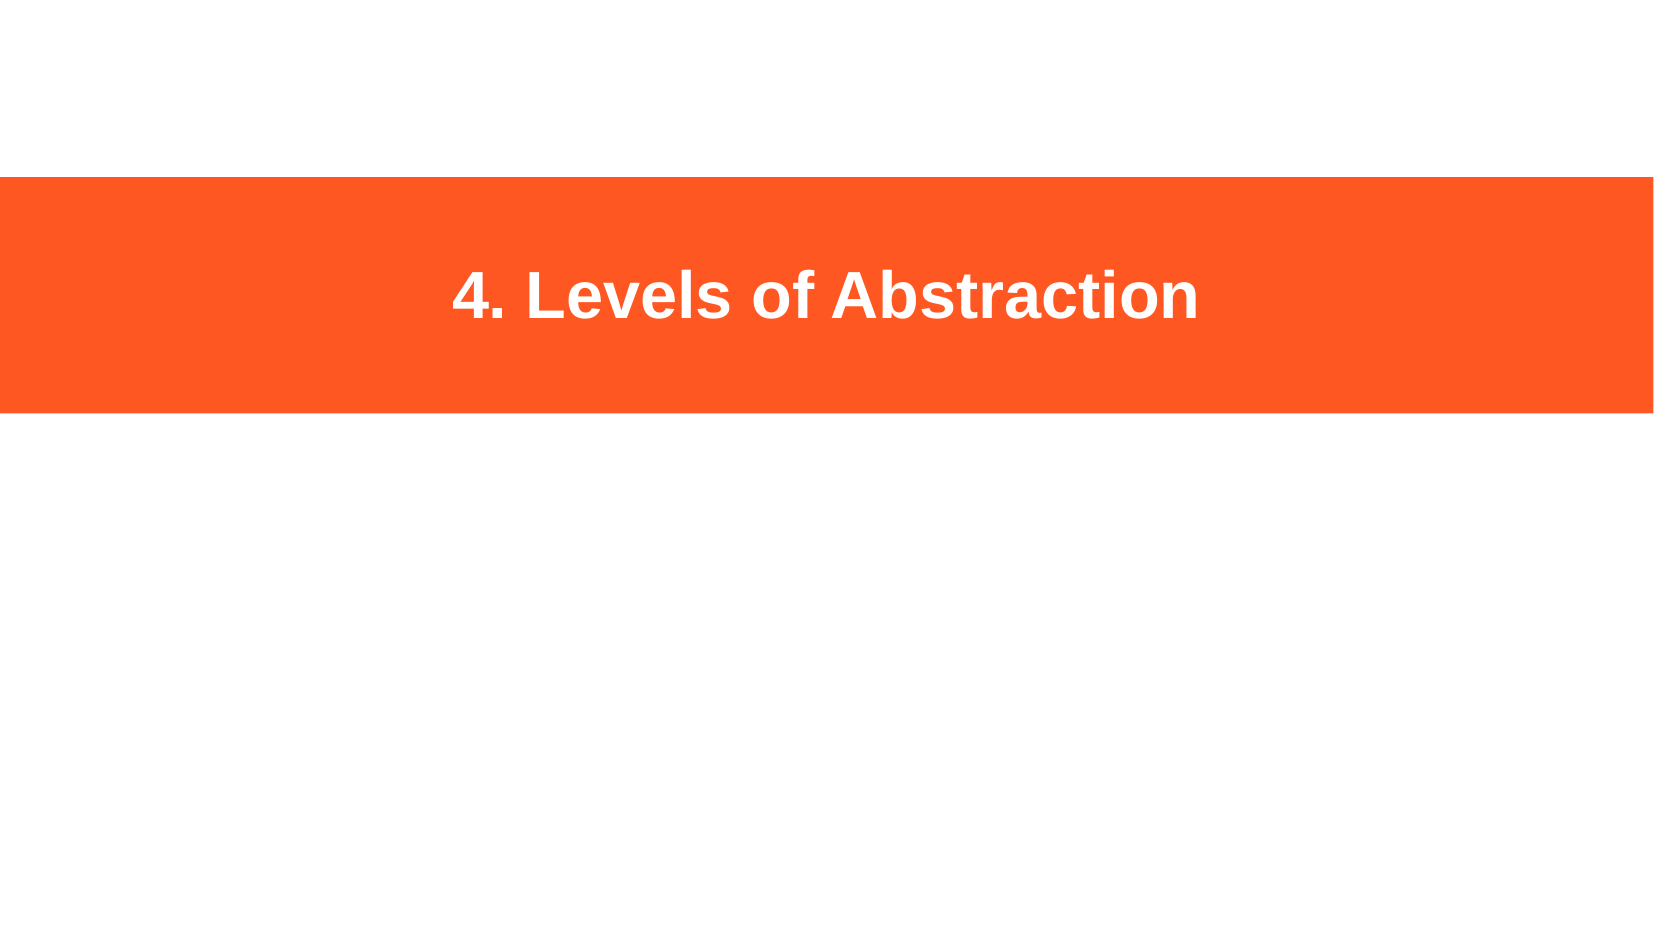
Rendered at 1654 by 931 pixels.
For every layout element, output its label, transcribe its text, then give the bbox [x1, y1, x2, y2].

title 4. Levels of Abstraction [0, 177, 1654, 414]
